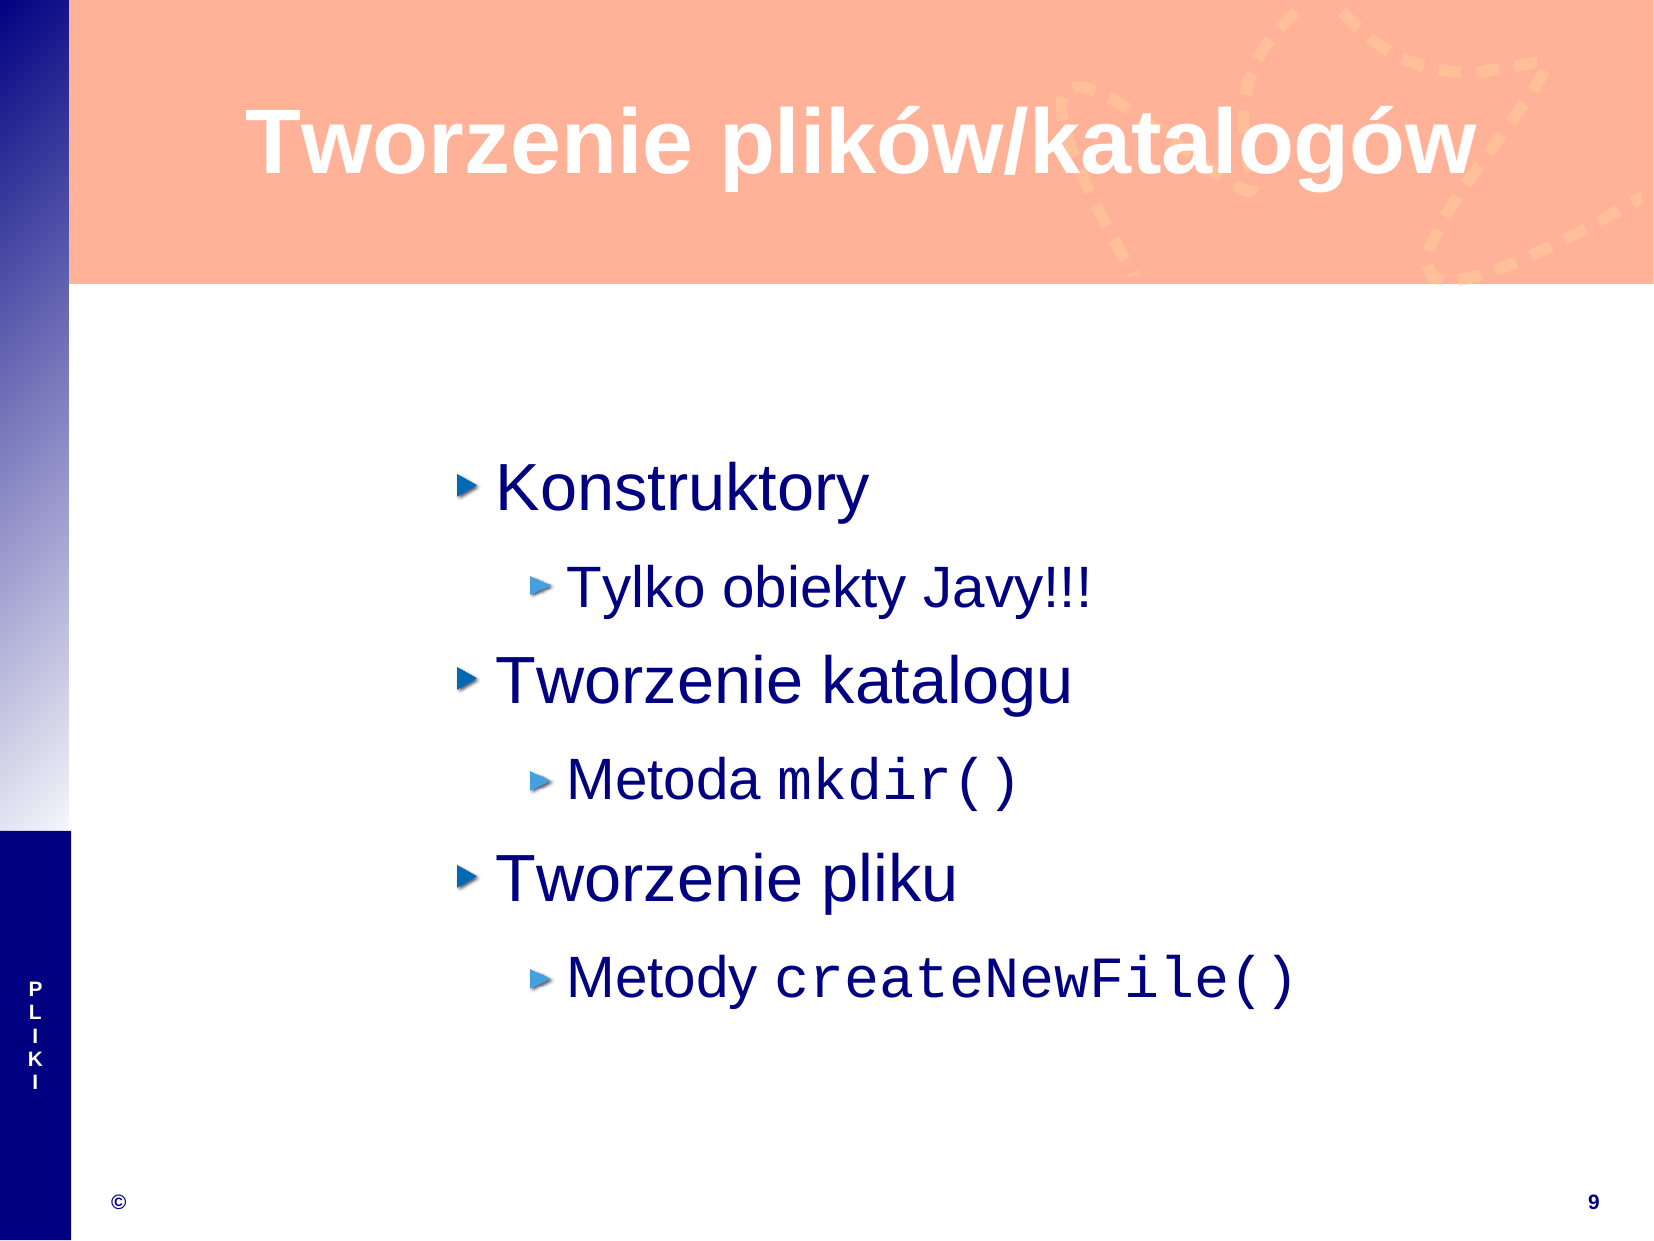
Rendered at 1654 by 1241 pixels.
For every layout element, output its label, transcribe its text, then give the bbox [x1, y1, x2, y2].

text_box P L I K I [0, 830, 71, 1241]
list Konstruktory Tylko obiekty Javy!!! Tworzenie katalogu Metoda mkdir() Tworzenie pliku Metody createNewFile() [424, 449, 1300, 1012]
title Tworzenie plików/katalogów [70, 37, 1654, 246]
